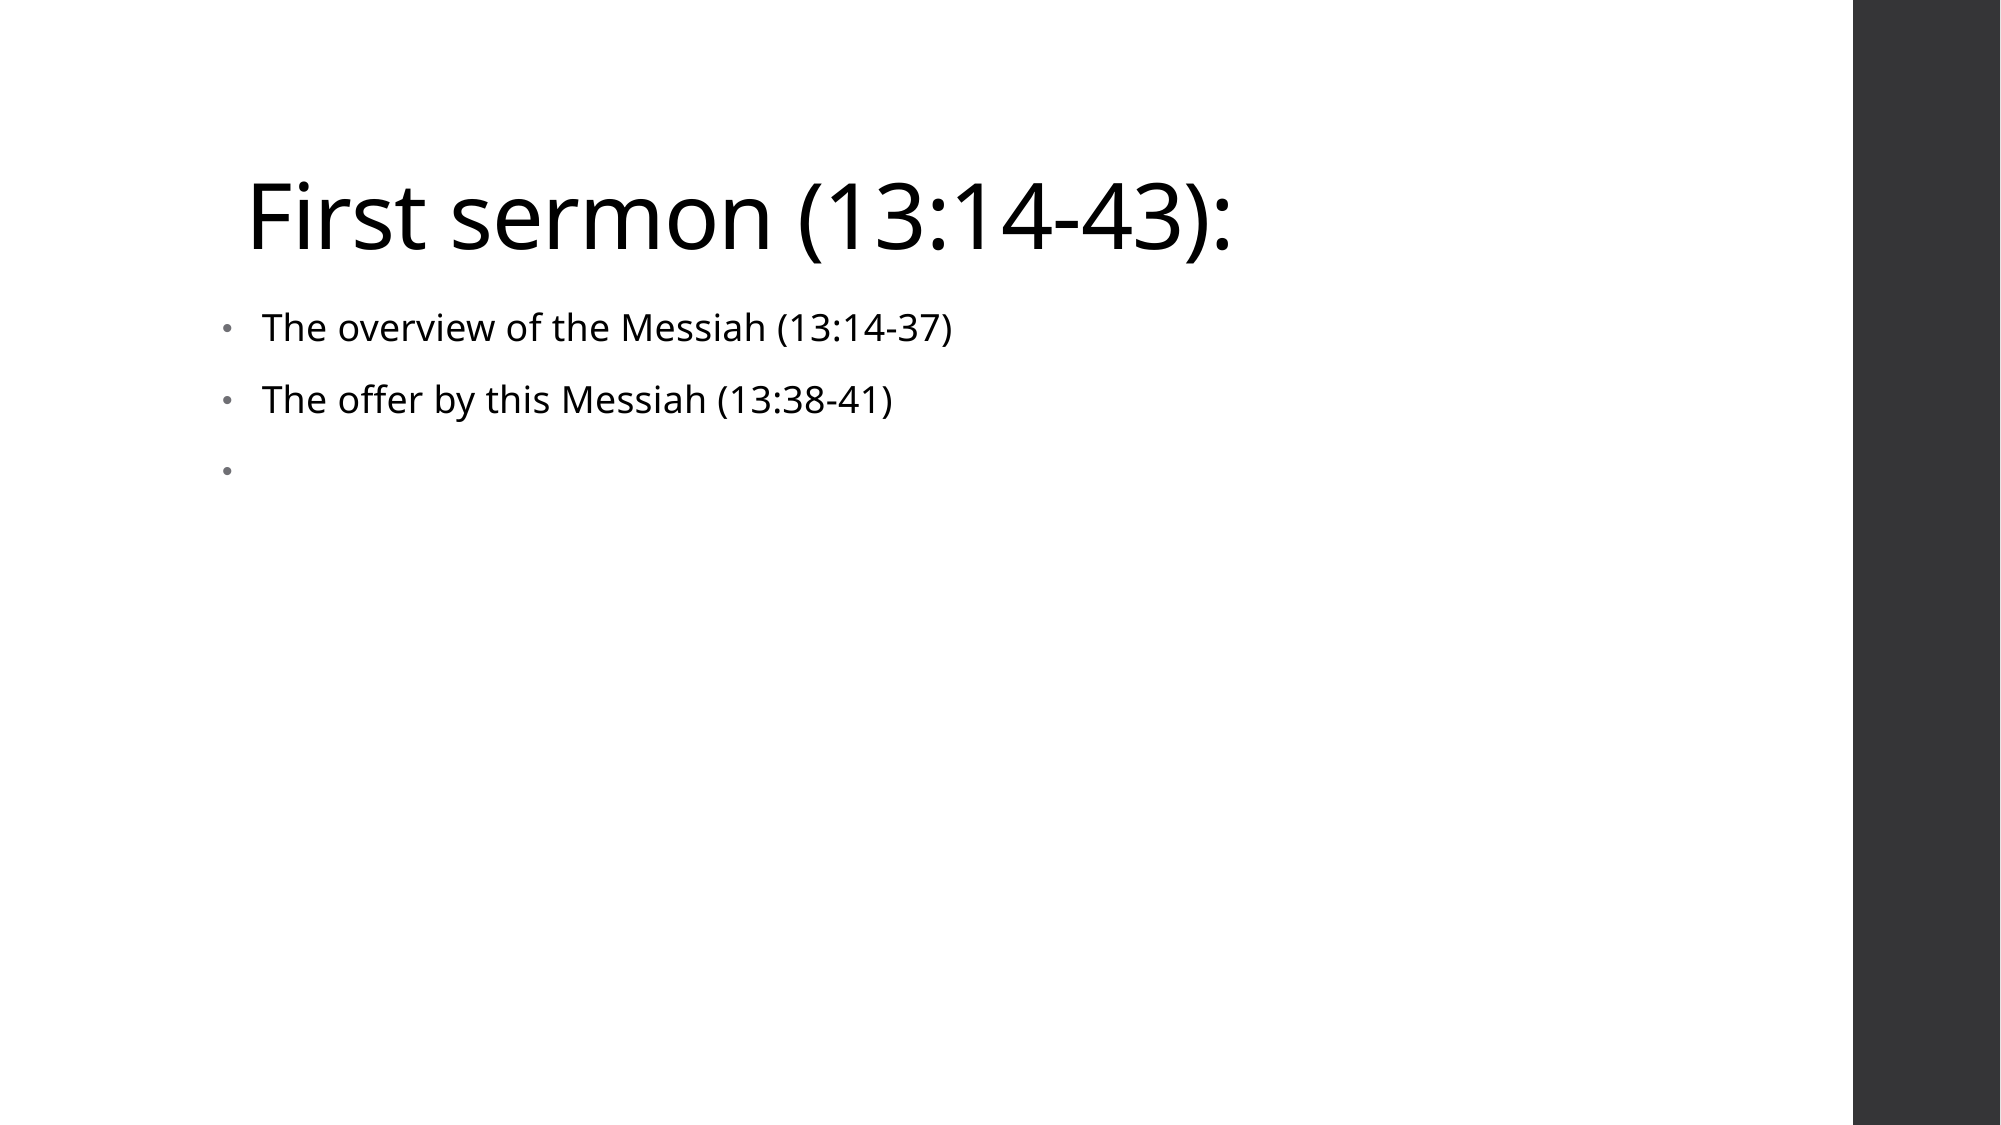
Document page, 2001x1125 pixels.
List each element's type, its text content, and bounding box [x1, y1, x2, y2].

title First sermon (13:14-43): [206, 60, 1797, 278]
list The overview of the Messiah (13:14-37) The offer by this Messiah (13:38-41) [206, 299, 1617, 1014]
